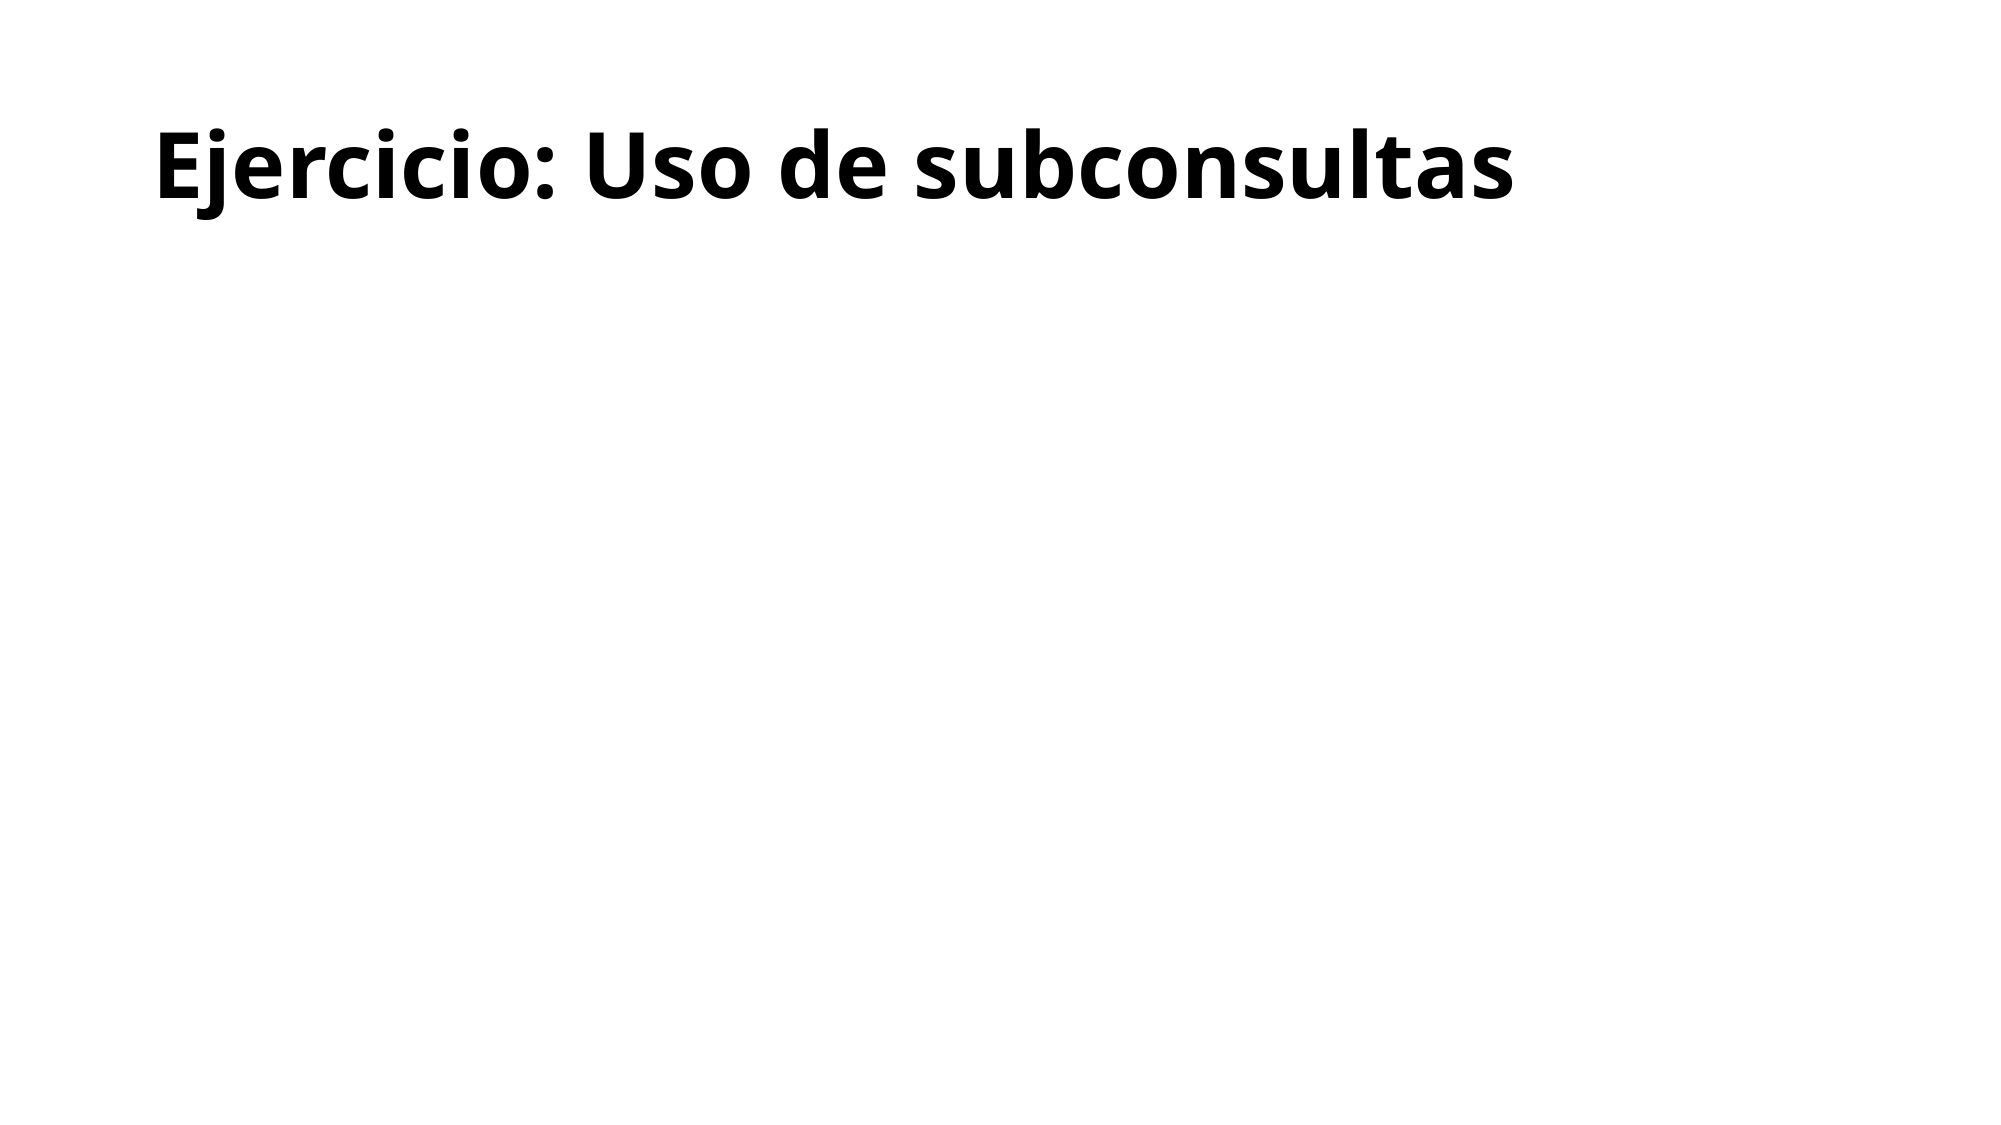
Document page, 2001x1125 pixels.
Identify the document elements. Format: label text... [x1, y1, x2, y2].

title Ejercicio: Uso de subconsultas [137, 59, 1863, 278]
